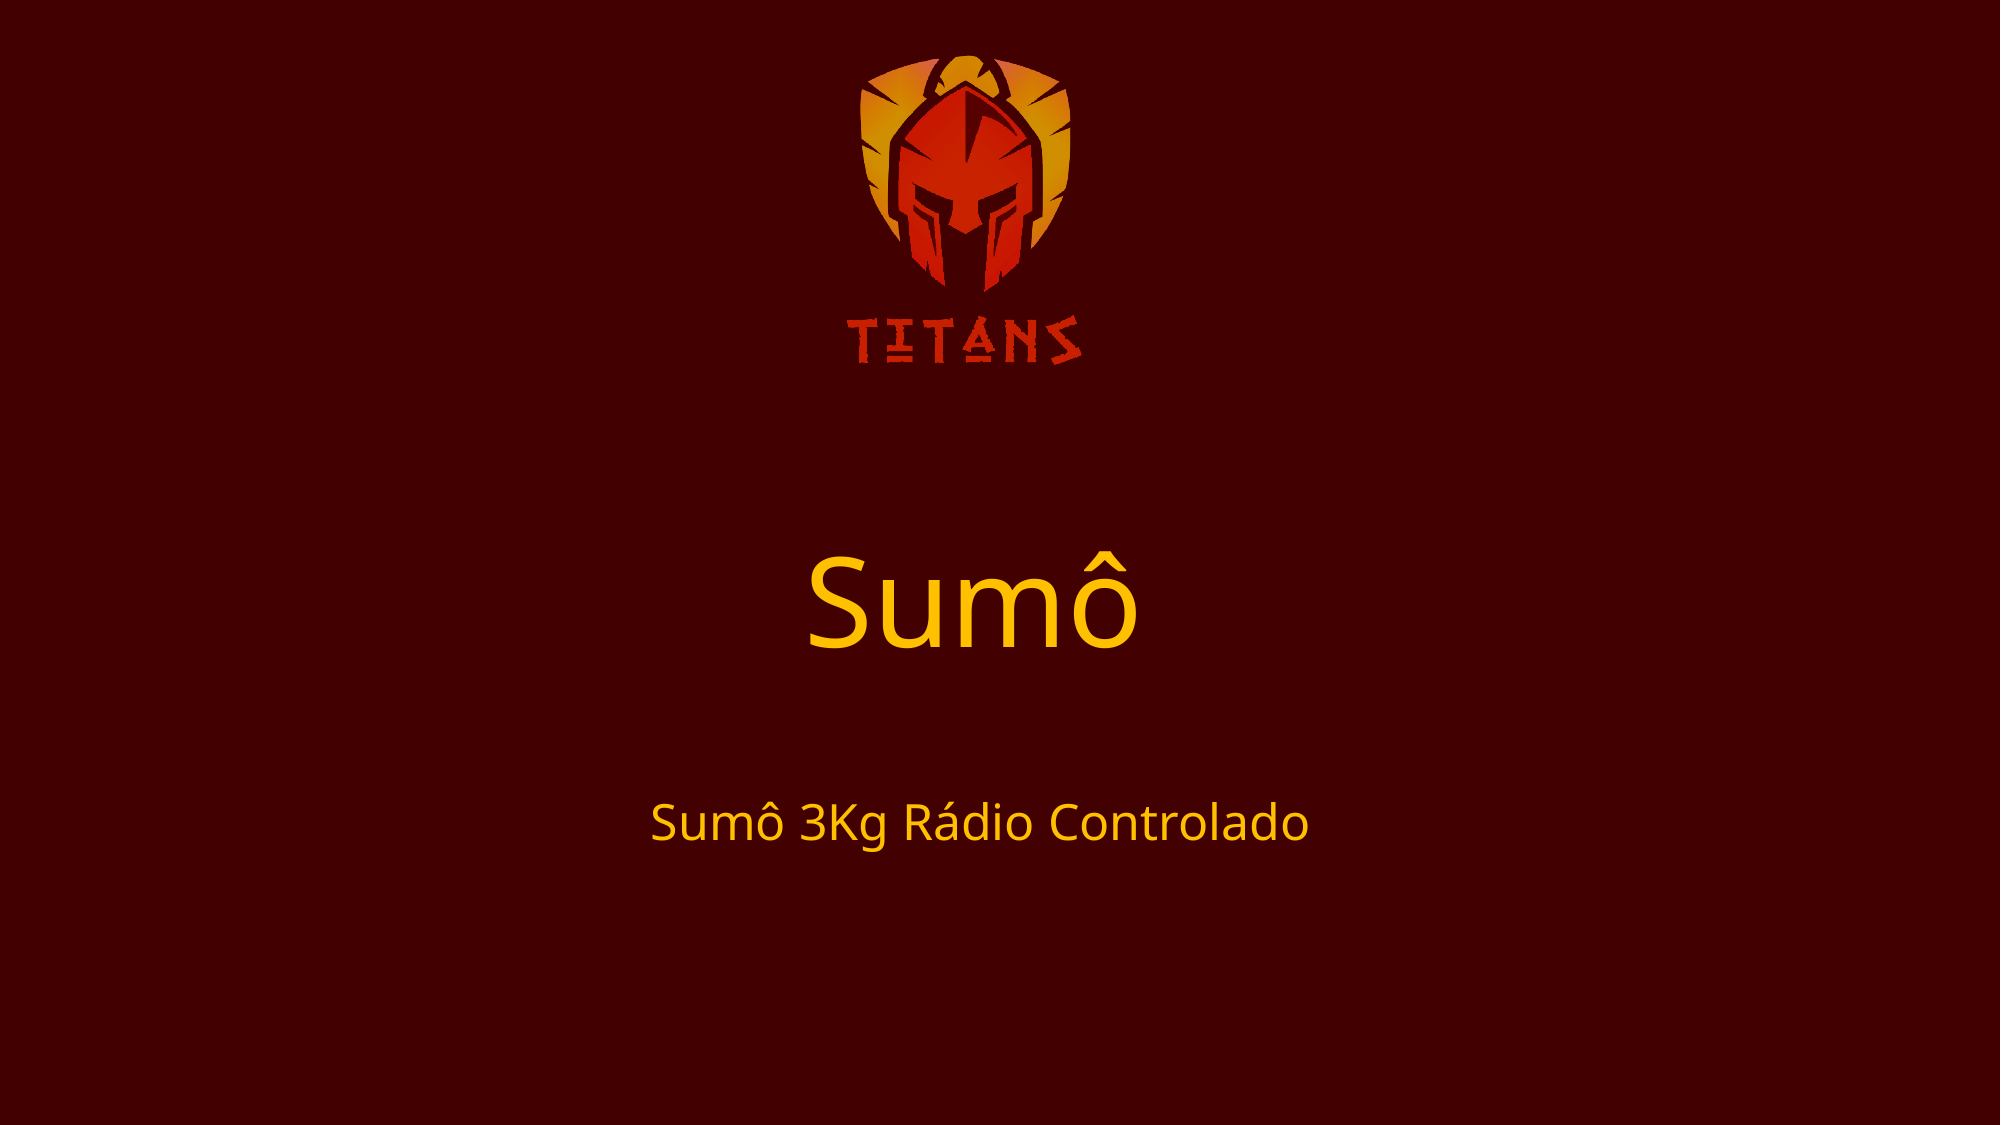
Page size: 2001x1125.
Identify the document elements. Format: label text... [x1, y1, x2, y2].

picture [758, 35, 1170, 408]
subtitle Sumô 3Kg Rádio Controlado [224, 782, 1725, 1054]
title Sumô [224, 287, 1725, 680]
